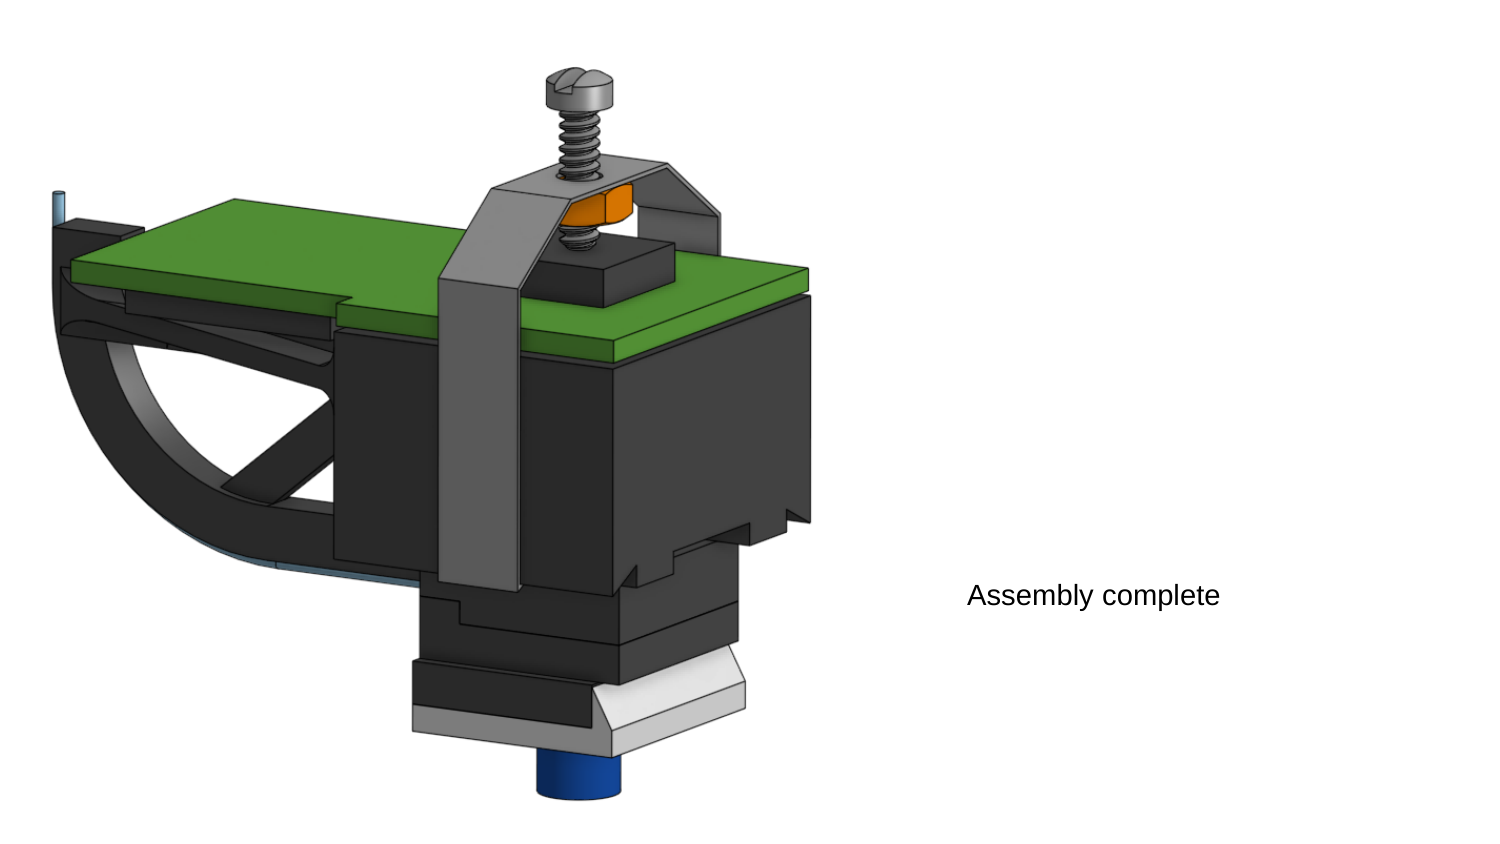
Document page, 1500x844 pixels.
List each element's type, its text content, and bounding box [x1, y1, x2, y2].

text_box Assembly complete [952, 560, 1441, 626]
picture [24, 24, 849, 819]
